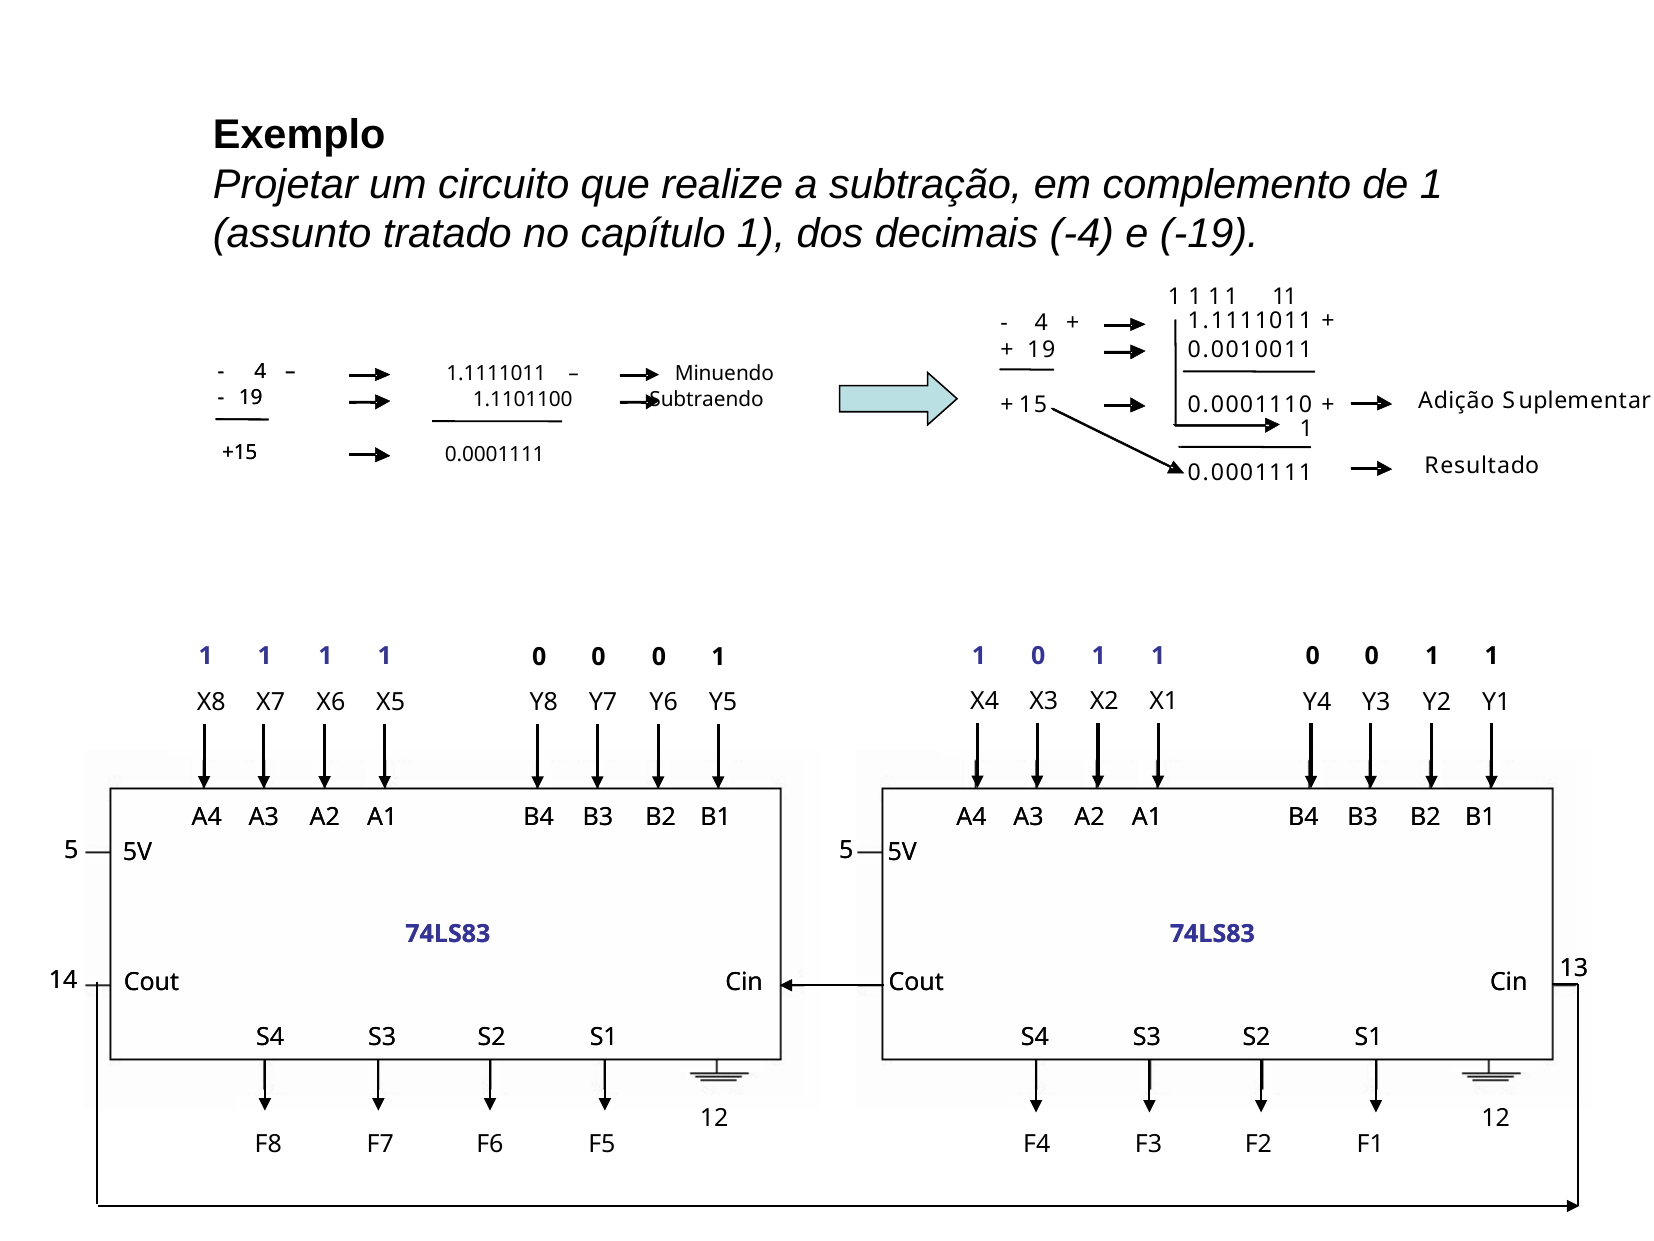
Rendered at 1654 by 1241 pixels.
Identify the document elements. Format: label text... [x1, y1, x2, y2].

text_box Y1 [1482, 684, 1511, 715]
text_box 1 [711, 640, 726, 671]
text_box 1 [1151, 639, 1166, 670]
text_box Y8 [529, 685, 559, 716]
text_box F6 [476, 1127, 504, 1158]
text_box S3 [1132, 1020, 1161, 1051]
text_box B1 [1465, 800, 1496, 831]
text_box X8 [196, 685, 226, 716]
text_box F3 [1135, 1127, 1163, 1158]
text_box [376, 449, 387, 460]
text_box 1 [377, 639, 393, 670]
text_box S2 [1242, 1020, 1271, 1051]
text_box X5 [375, 685, 406, 716]
text_box 1 [318, 639, 333, 670]
text_box Cin [1490, 965, 1528, 996]
text_box 5V [887, 835, 918, 866]
text_box 1 [198, 639, 213, 670]
text_box Cout [123, 965, 180, 996]
text_box [647, 396, 656, 407]
text_box A3 [1013, 800, 1044, 831]
text_box F8 [254, 1127, 282, 1158]
text_box 0 [1305, 639, 1320, 670]
text_box - [217, 357, 225, 383]
text_box Y2 [1422, 684, 1452, 715]
text_box A2 [1074, 800, 1105, 831]
text_box A4 [191, 800, 222, 831]
text_box F7 [366, 1127, 394, 1158]
text_box 1 [1091, 639, 1106, 670]
text_box – [568, 359, 579, 385]
text_box A2 [309, 800, 341, 831]
text_box 12 [700, 1101, 729, 1132]
text_box Y5 [708, 685, 738, 716]
text_box 1 [257, 639, 273, 670]
text_box B3 [1347, 800, 1378, 831]
text_box Y7 [588, 685, 618, 716]
text_box B2 [1410, 800, 1441, 831]
picture [84, 750, 820, 1109]
text_box B4 [1288, 800, 1319, 831]
text_box X7 [255, 685, 286, 716]
text_box Cout [888, 965, 945, 996]
text_box Cin [725, 965, 764, 996]
text_box X6 [316, 685, 346, 716]
text_box 1 [1484, 639, 1499, 670]
text_box 0 [1364, 639, 1379, 670]
text_box 1 [1425, 639, 1440, 670]
text_box Minuendo [674, 359, 775, 385]
text_box Y3 [1362, 684, 1391, 715]
text_box [647, 370, 656, 379]
text_box B2 [645, 800, 676, 831]
text_box B4 [523, 800, 554, 831]
text_box – [285, 357, 296, 383]
text_box 4 [257, 365, 262, 373]
text_box Y4 [1302, 684, 1332, 715]
text_box +15 [222, 438, 258, 464]
text_box A4 [956, 800, 987, 831]
text_box 5 [839, 833, 854, 864]
text_box B3 [582, 800, 614, 831]
text_box 12 [1481, 1101, 1511, 1132]
text_box Y6 [649, 685, 678, 716]
text_box 74LS83 [1170, 917, 1256, 948]
text_box Exemplo Projetar um circuito que realize a subtração, em complemento de 1 (assunto tratado no capítulo 1), dos decimais (-4) e (-19). [162, 99, 1491, 264]
text_box A1 [367, 800, 398, 831]
text_box F1 [1356, 1127, 1385, 1158]
text_box S3 [368, 1020, 397, 1051]
text_box A1 [1131, 800, 1163, 831]
text_box 74LS83 [405, 917, 491, 948]
text_box S2 [477, 1020, 506, 1051]
text_box 1.1101100 Subtraendo [472, 386, 764, 412]
picture [856, 750, 1592, 1109]
text_box 1 [971, 639, 987, 670]
text_box 1.1111011 [446, 359, 552, 385]
text_box S1 [1354, 1020, 1383, 1051]
text_box S4 [1020, 1020, 1049, 1051]
text_box 0 [1031, 639, 1046, 670]
text_box X1 [1149, 684, 1179, 715]
text_box [376, 396, 387, 407]
text_box 0 [651, 640, 667, 671]
text_box F5 [588, 1127, 616, 1158]
text_box 5V [122, 835, 153, 866]
text_box A3 [248, 800, 279, 831]
text_box 0 [591, 640, 606, 671]
text_box F2 [1244, 1127, 1273, 1158]
text_box 19 [239, 384, 263, 410]
picture [999, 281, 1654, 488]
text_box 14 [49, 963, 78, 994]
text_box 0 [532, 640, 547, 671]
text_box B1 [700, 800, 732, 831]
text_box X3 [1029, 684, 1059, 715]
text_box [376, 370, 387, 379]
text_box S1 [589, 1020, 618, 1051]
text_box [839, 372, 958, 425]
text_box F4 [1023, 1127, 1051, 1158]
text_box 0.0001111 [445, 440, 545, 466]
text_box - [217, 384, 225, 410]
text_box S4 [256, 1020, 285, 1051]
text_box X4 [970, 684, 1000, 715]
text_box X2 [1089, 684, 1119, 715]
text_box 5 [64, 833, 79, 864]
text_box 13 [1559, 951, 1589, 982]
text_box 4 [254, 357, 278, 383]
